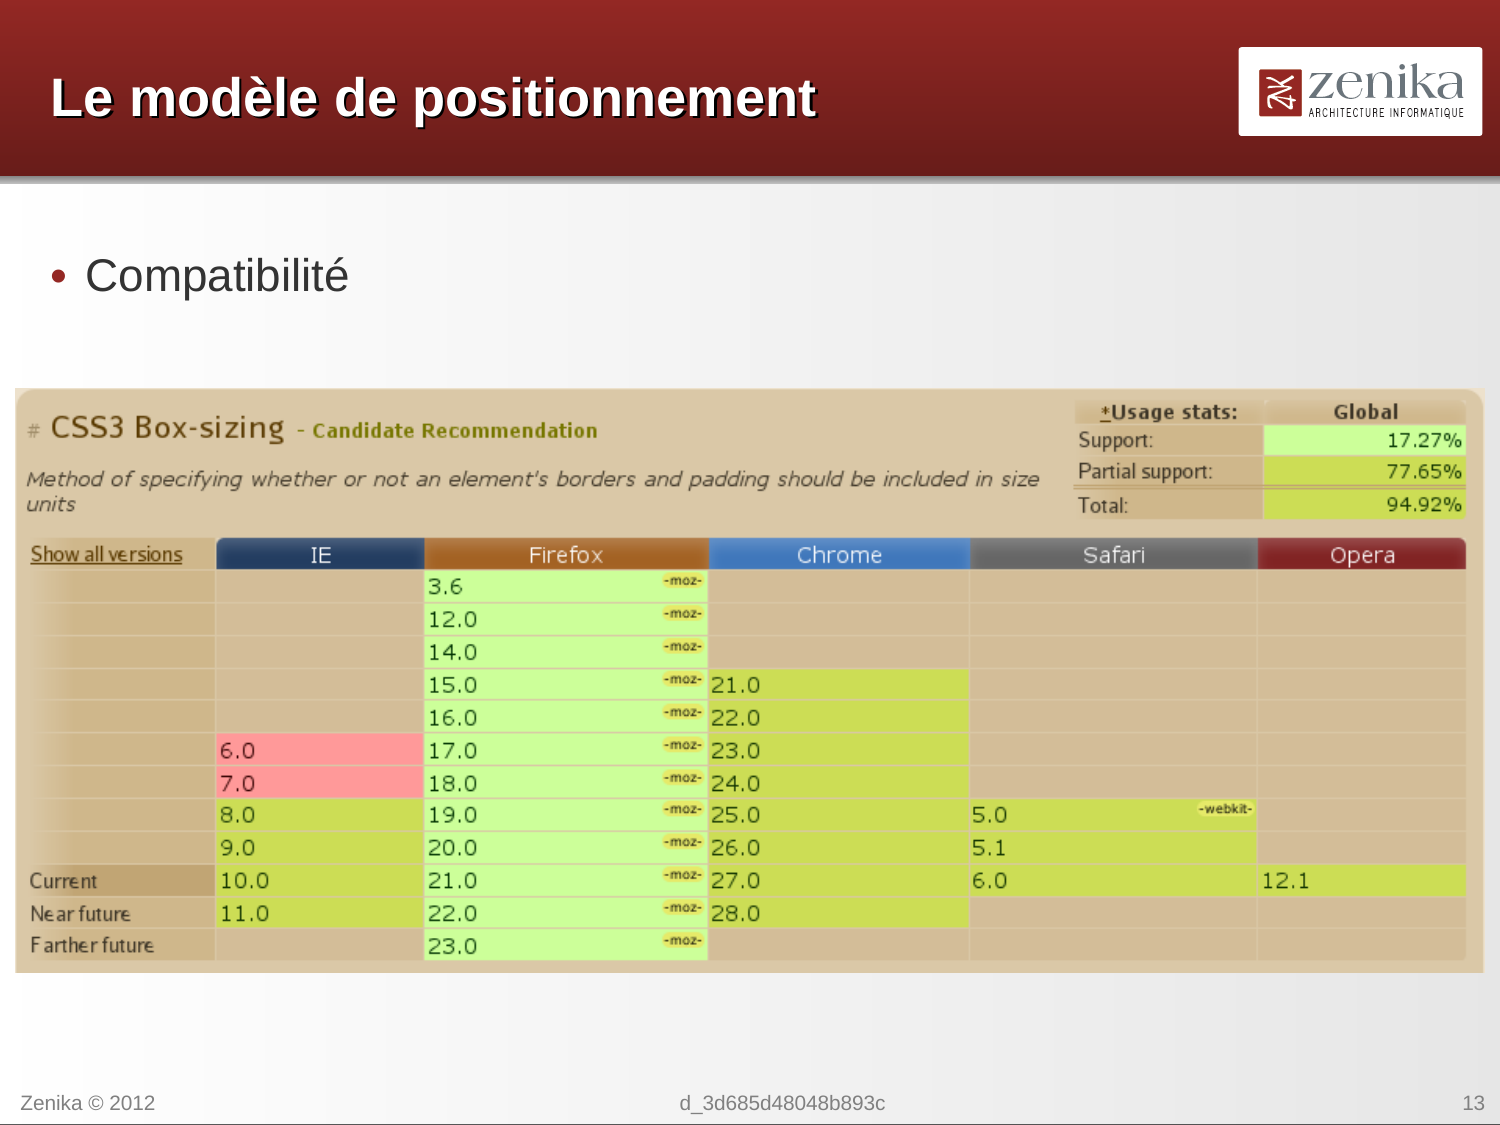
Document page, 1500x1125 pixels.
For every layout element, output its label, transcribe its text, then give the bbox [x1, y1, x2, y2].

picture [1435, 388, 1485, 973]
title Le modèle de positionnement [50, 15, 1206, 180]
picture [1257, 58, 1464, 125]
picture [15, 388, 50, 973]
list Compatibilité [50, 250, 1435, 1079]
